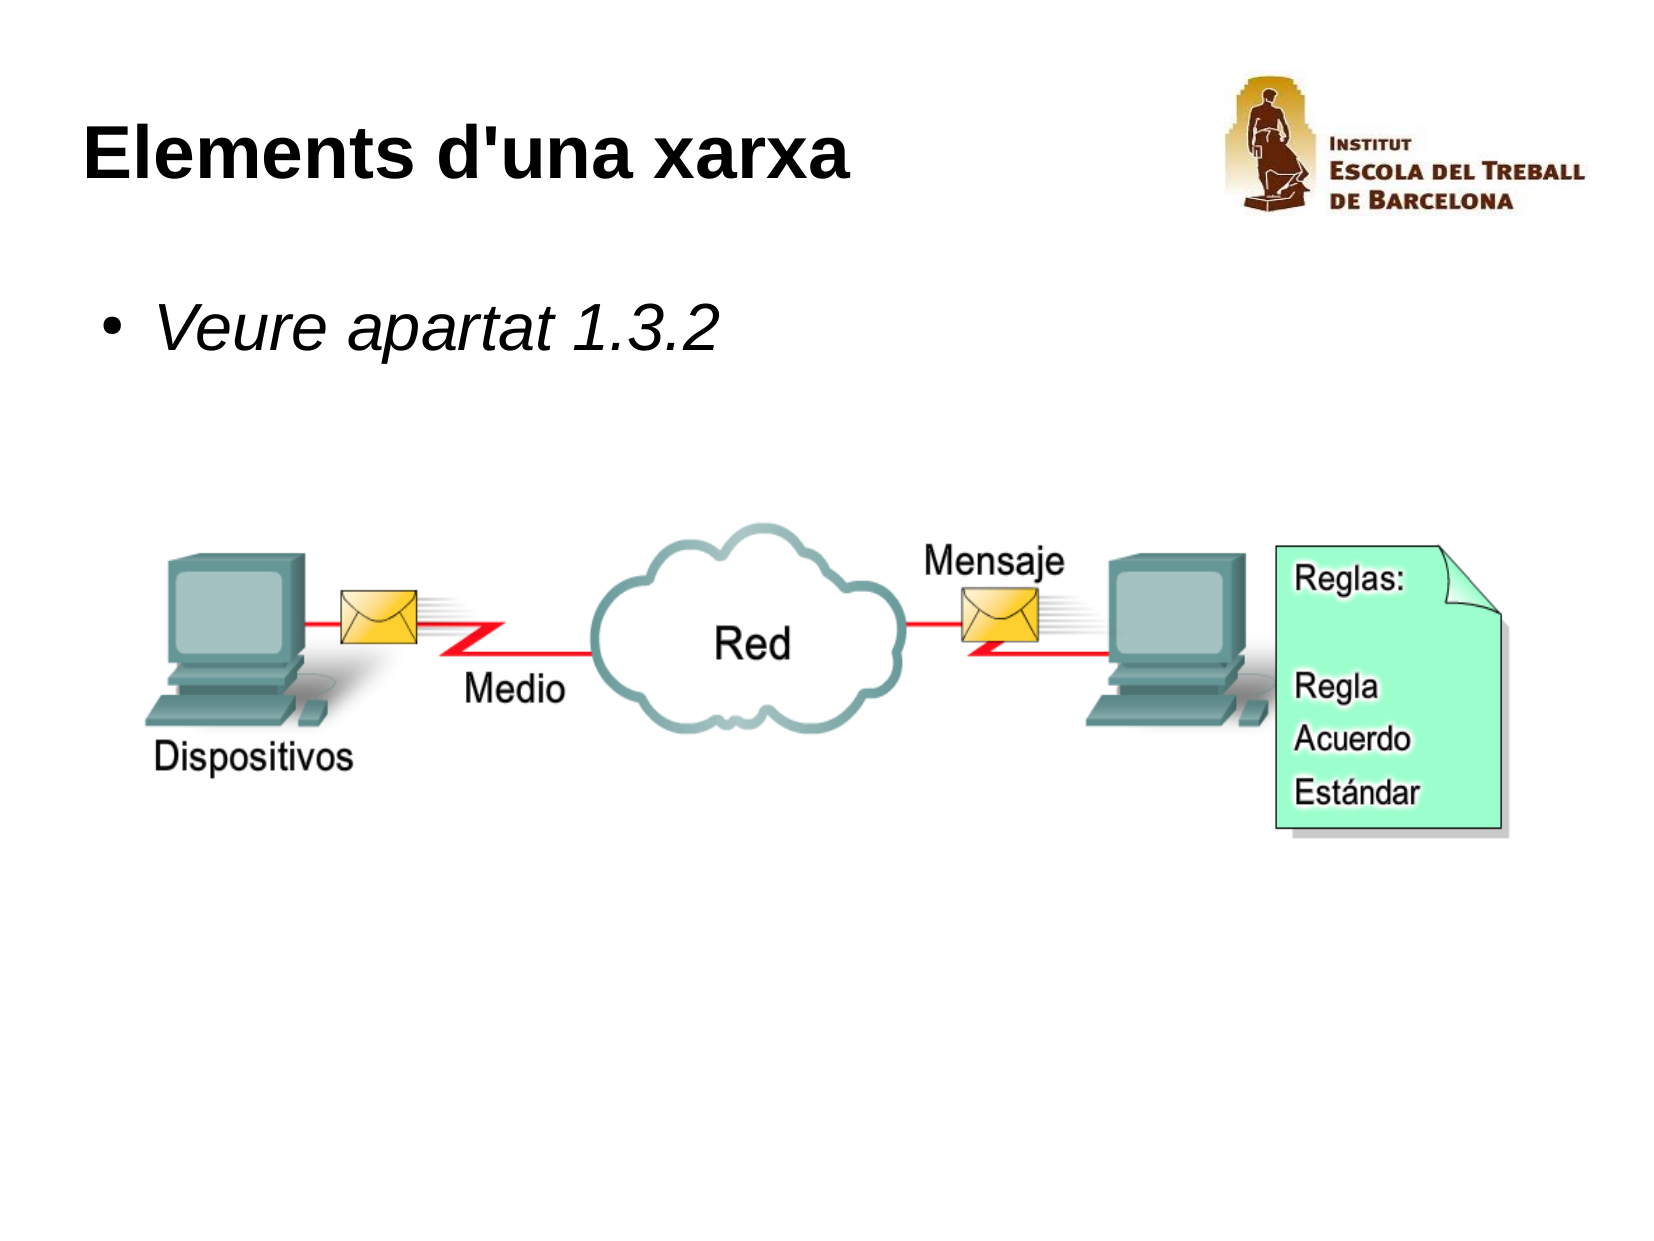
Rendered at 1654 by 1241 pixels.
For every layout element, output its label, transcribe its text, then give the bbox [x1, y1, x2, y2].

picture [1204, 70, 1595, 223]
title Elements d'una xarxa [82, 49, 1571, 257]
picture [124, 501, 1530, 877]
list Veure apartat 1.3.2 [82, 290, 1571, 1241]
